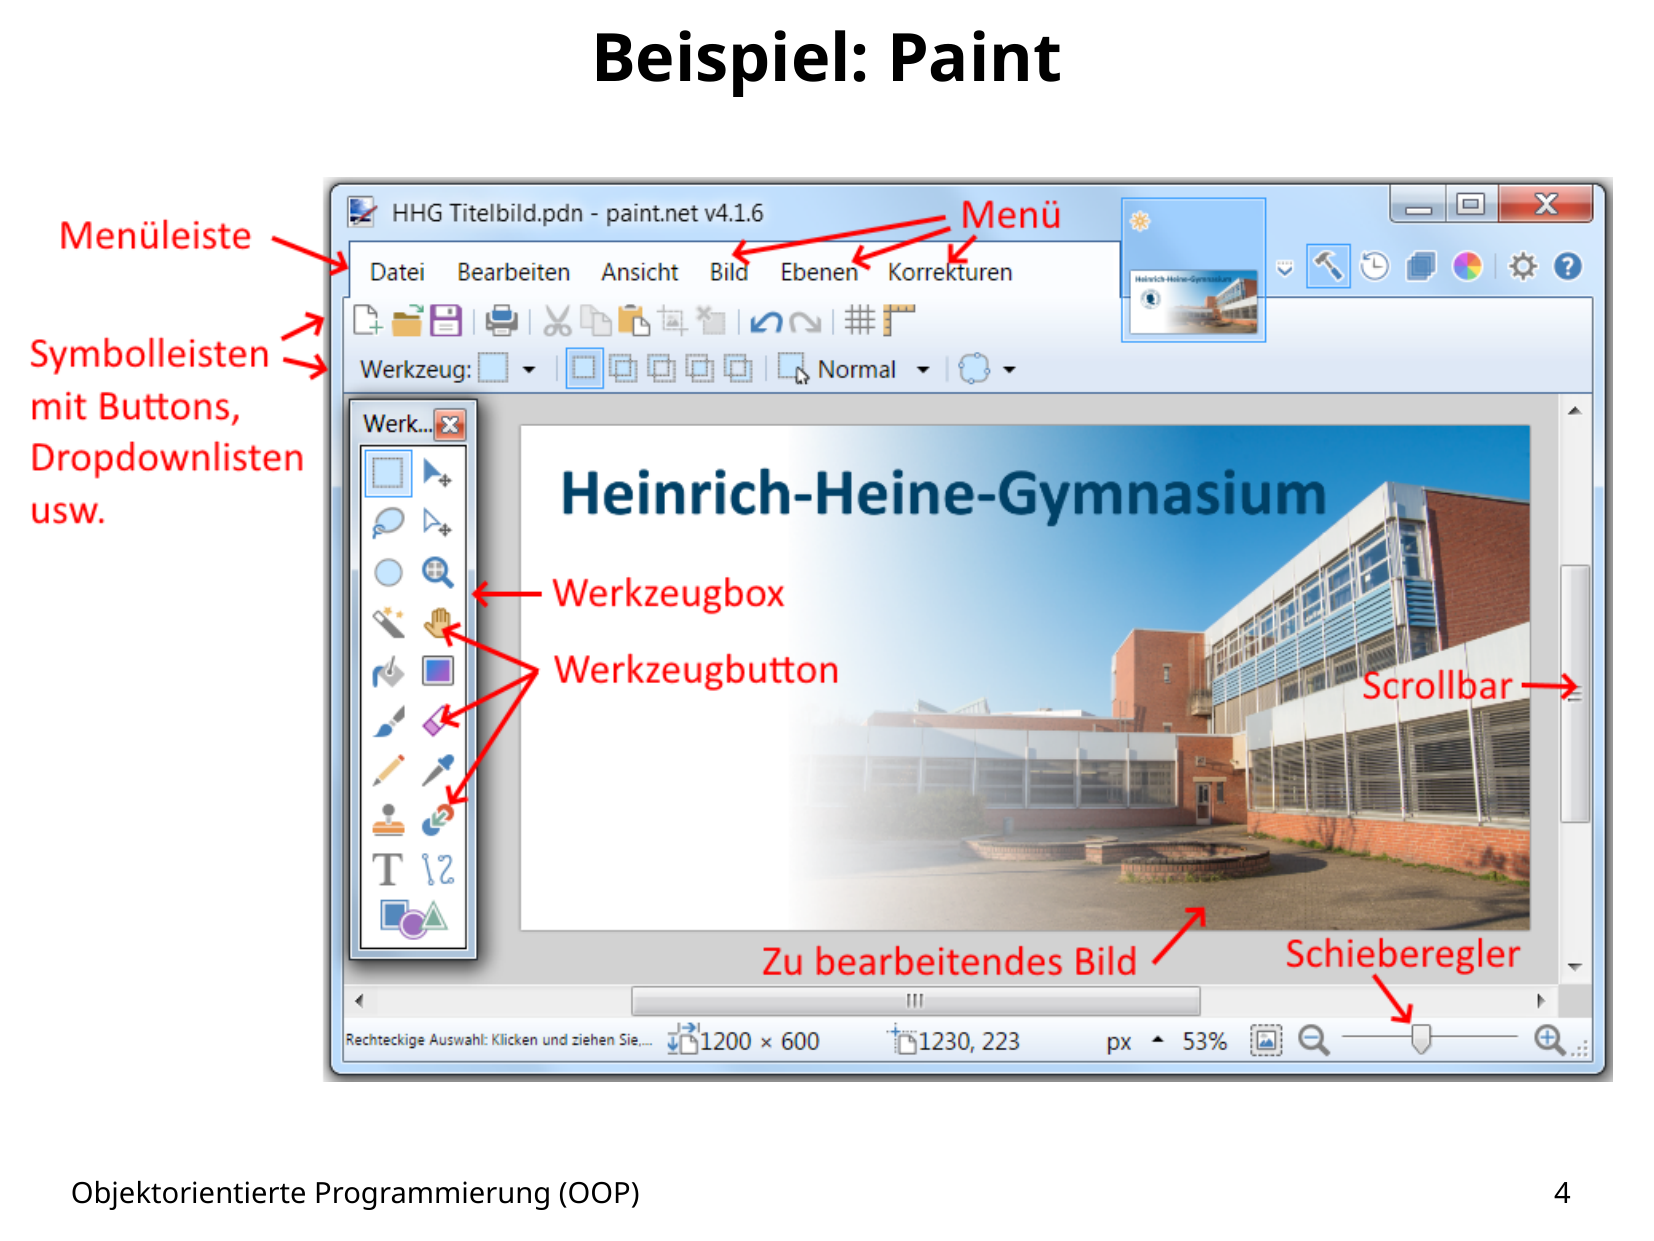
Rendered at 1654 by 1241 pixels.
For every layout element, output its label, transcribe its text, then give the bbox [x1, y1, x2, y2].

title Beispiel: Paint [0, 5, 1654, 107]
picture [17, 177, 1613, 1082]
